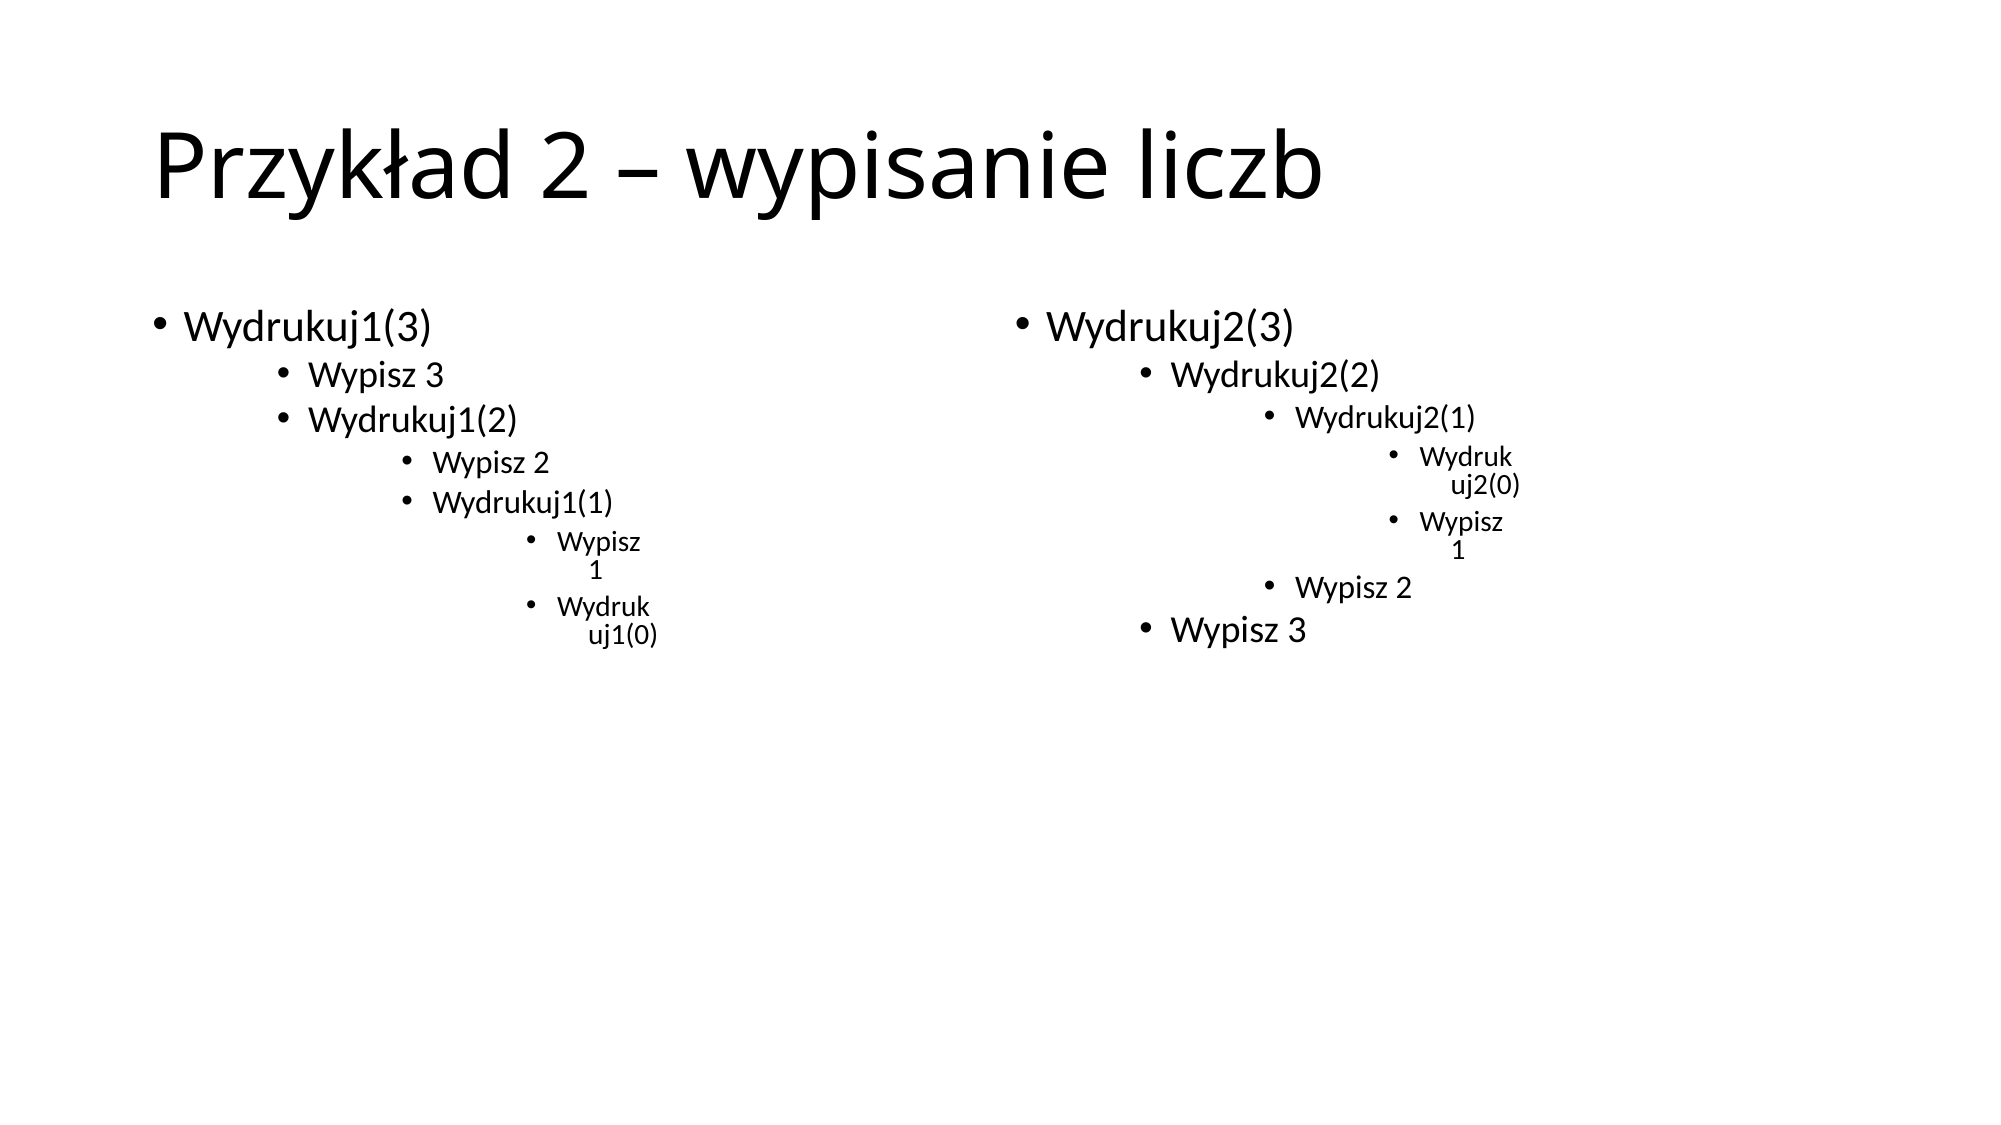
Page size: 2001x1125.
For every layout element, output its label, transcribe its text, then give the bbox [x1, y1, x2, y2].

text_box Wydrukuj2(3) Wydrukuj2(2) Wydrukuj2(1) Wydrukuj2(0) Wypisz 1 Wypisz 2 Wypisz 3 [999, 299, 1539, 673]
list Wydrukuj1(3) Wypisz 3 Wydrukuj1(2) Wypisz 2 Wydrukuj1(1) Wypisz 1 Wydrukuj1(0) [137, 299, 676, 673]
title Przykład 2 – wypisanie liczb [137, 59, 1863, 278]
